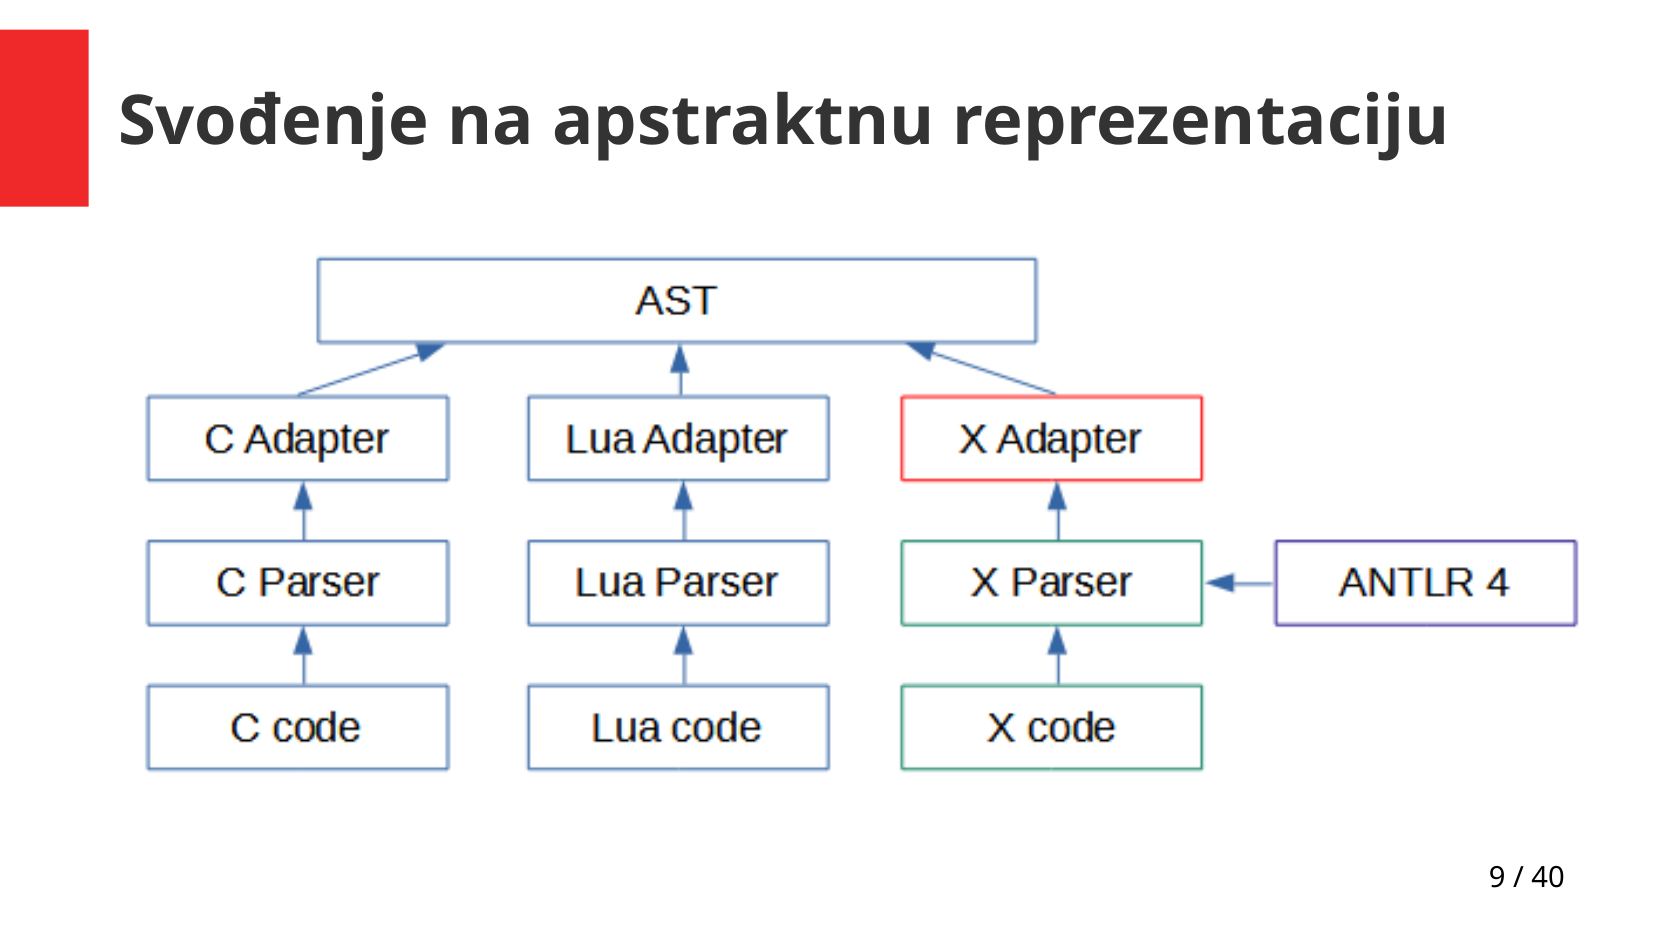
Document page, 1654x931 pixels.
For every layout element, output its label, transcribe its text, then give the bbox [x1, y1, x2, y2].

picture [118, 240, 1595, 794]
title Svođenje na apstraktnu reprezentaciju [118, 29, 1595, 207]
